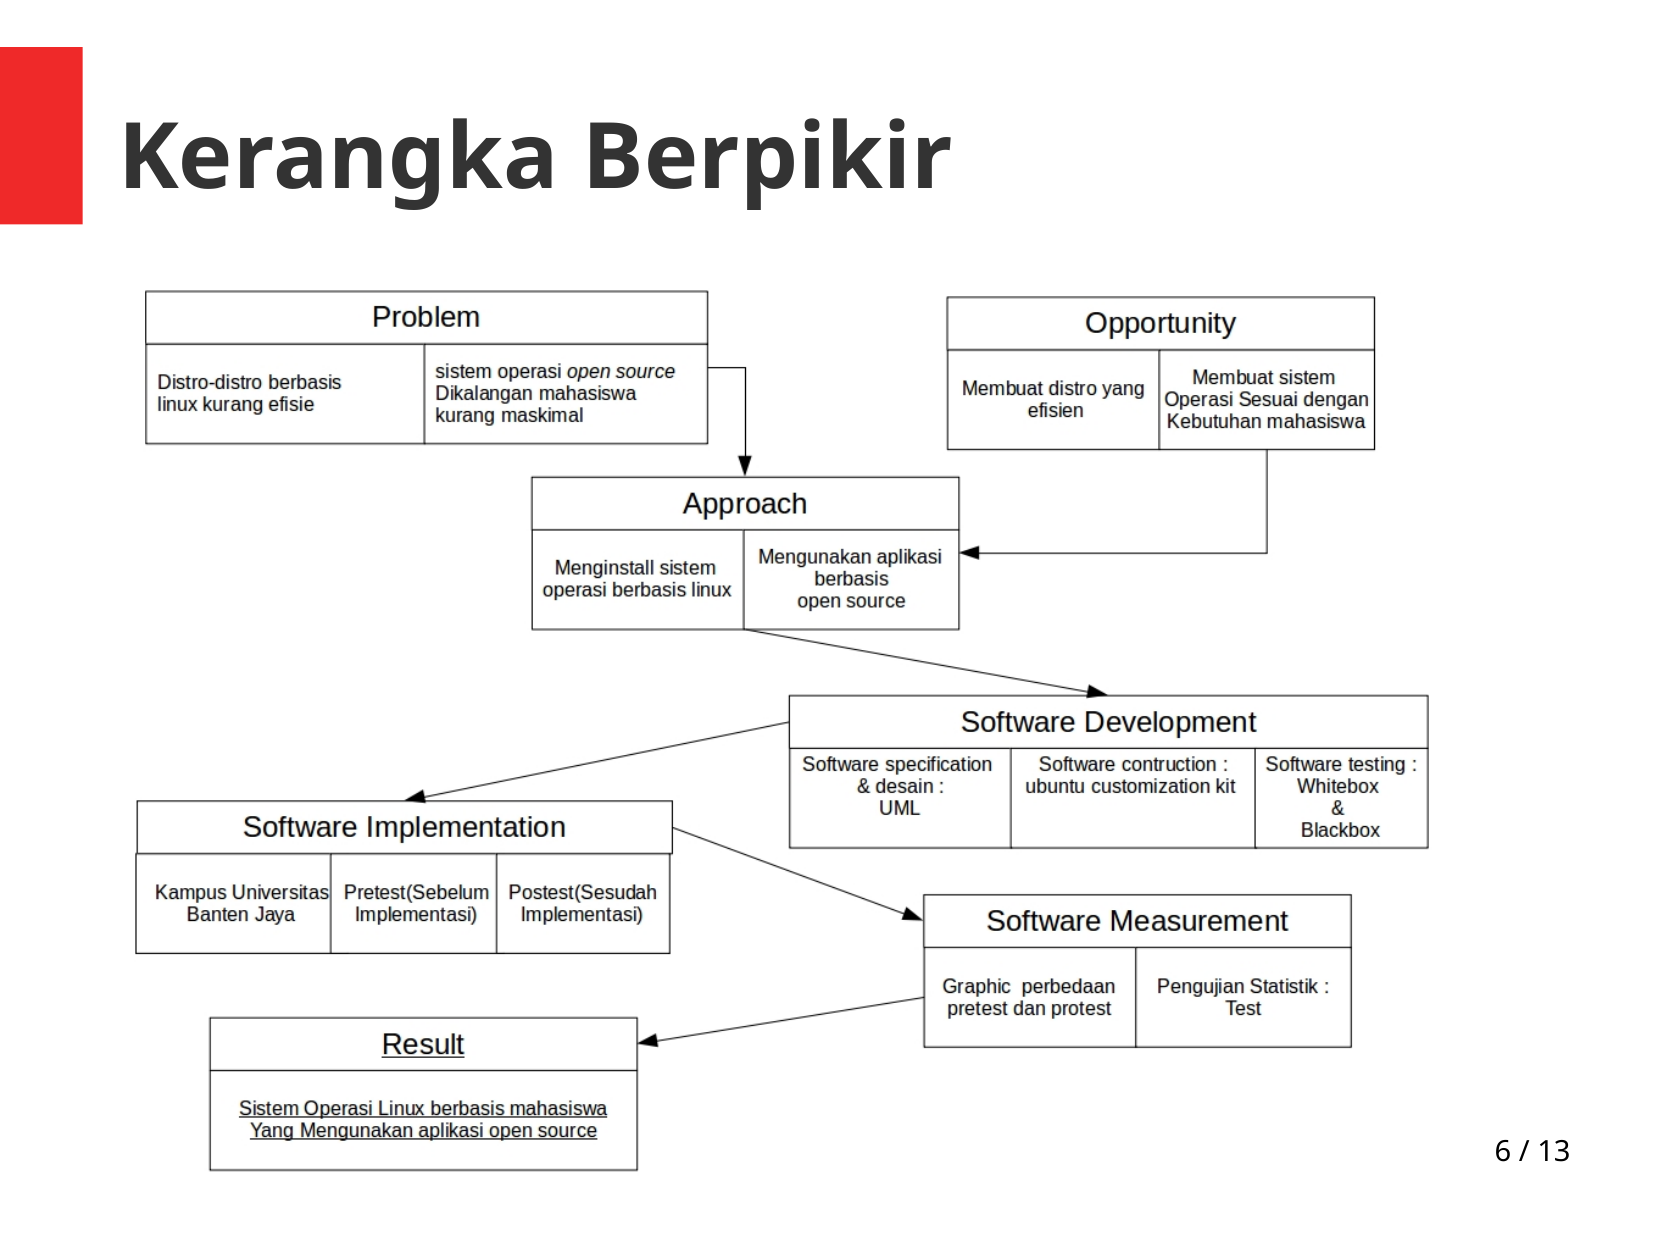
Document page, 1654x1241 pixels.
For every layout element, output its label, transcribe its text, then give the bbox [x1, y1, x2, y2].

title Kerangka Berpikir [118, 49, 1571, 257]
picture [105, 239, 1474, 1208]
